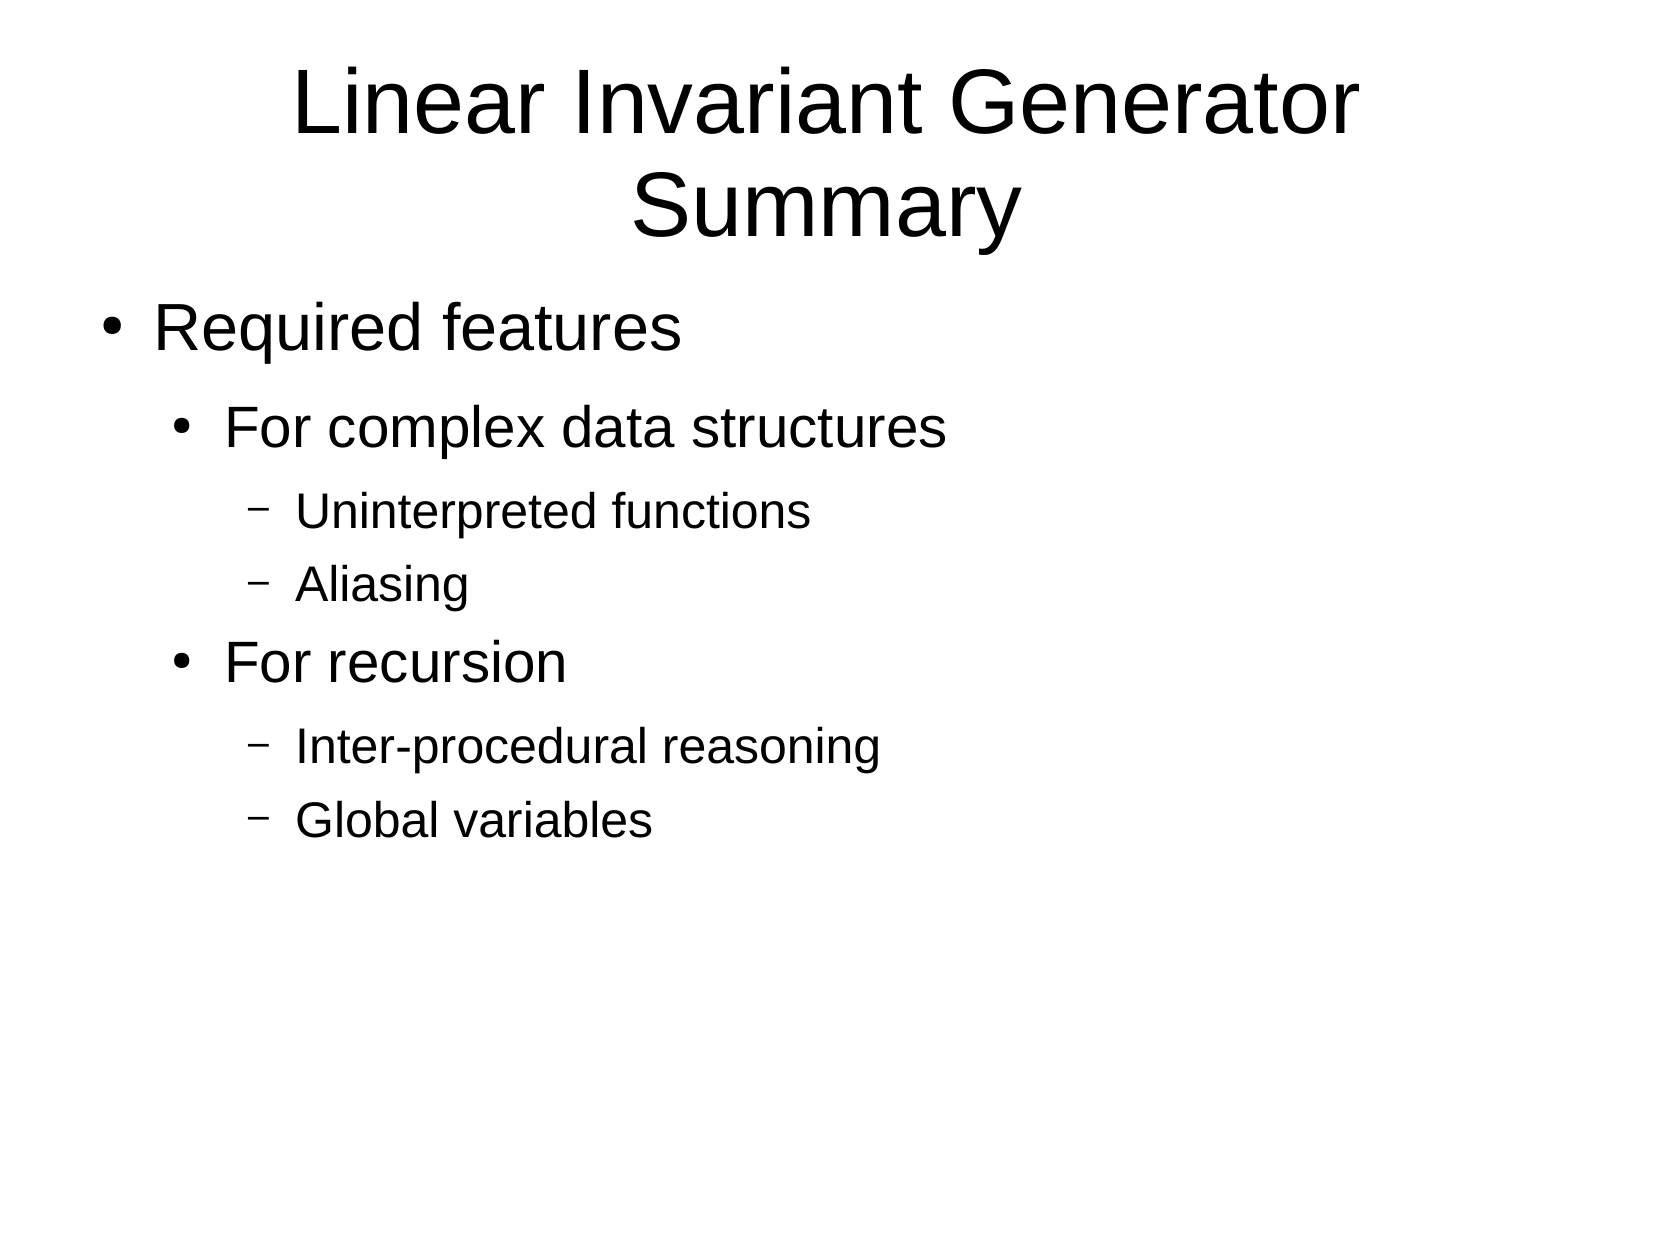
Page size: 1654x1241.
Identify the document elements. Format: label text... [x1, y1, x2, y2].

title Linear Invariant Generator Summary [82, 50, 1571, 256]
list Required features For complex data structures Uninterpreted functions Aliasing For recursion Inter-procedural reasoning Global variables [82, 290, 1571, 1109]
